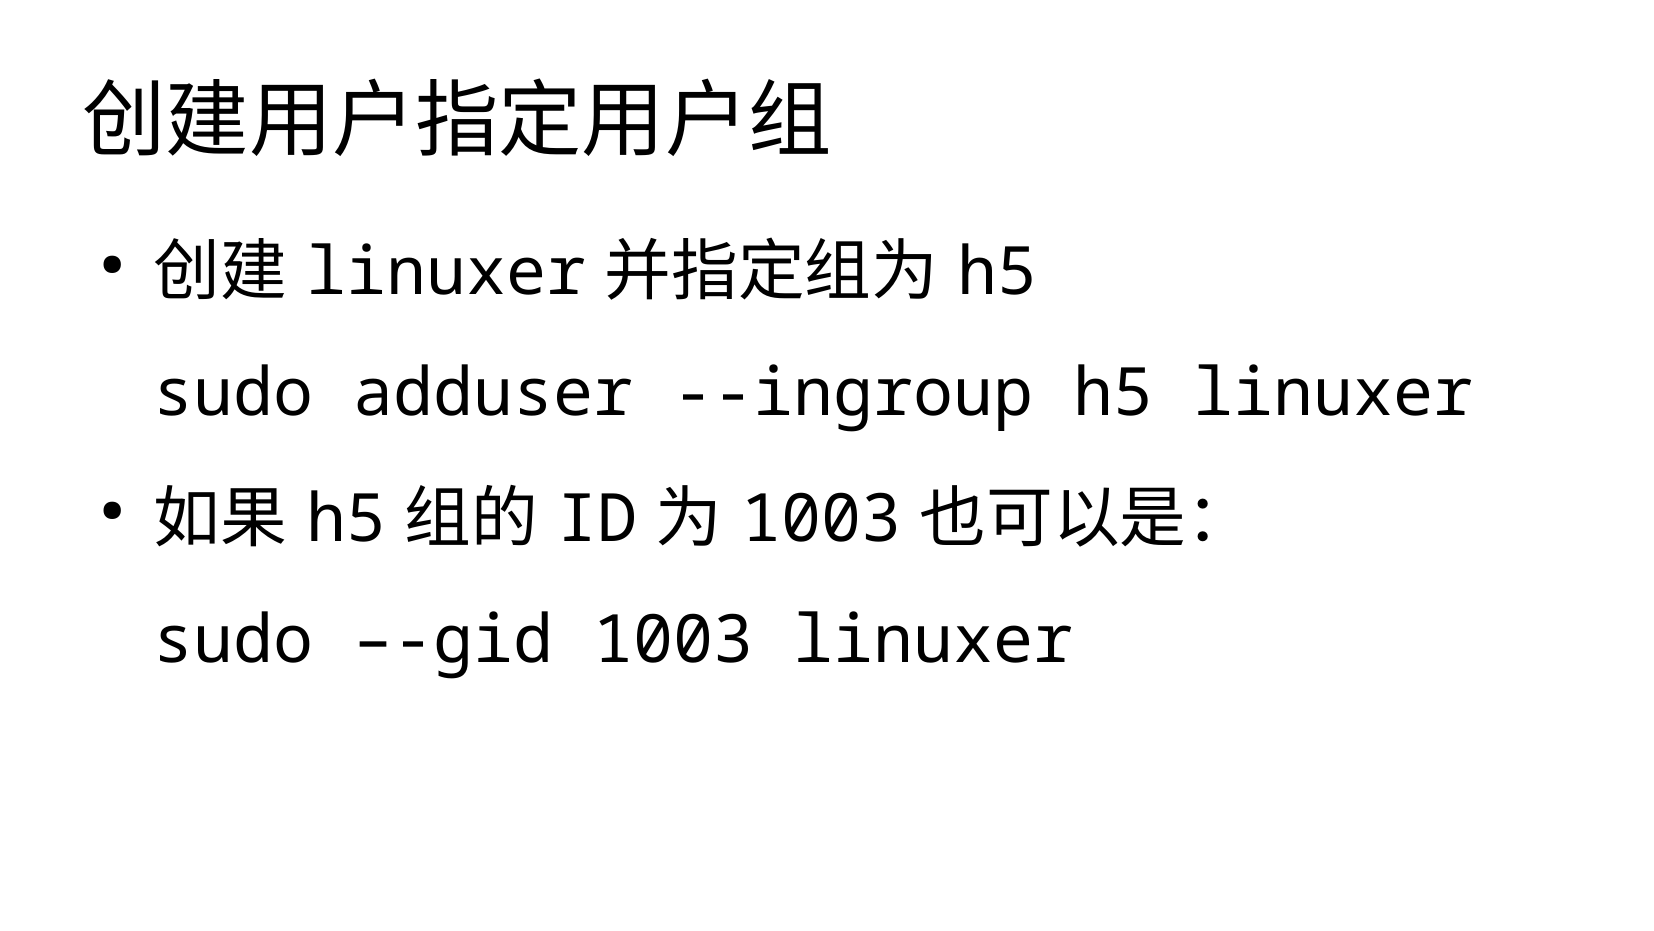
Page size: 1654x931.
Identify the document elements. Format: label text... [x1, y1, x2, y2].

list 创建linuxer并指定组为h5 sudo adduser --ingroup h5 linuxer 如果h5组的ID为1003也可以是： sudo –-gid 1003 linuxer [82, 217, 1571, 758]
title 创建用户指定用户组 [82, 37, 1571, 189]
